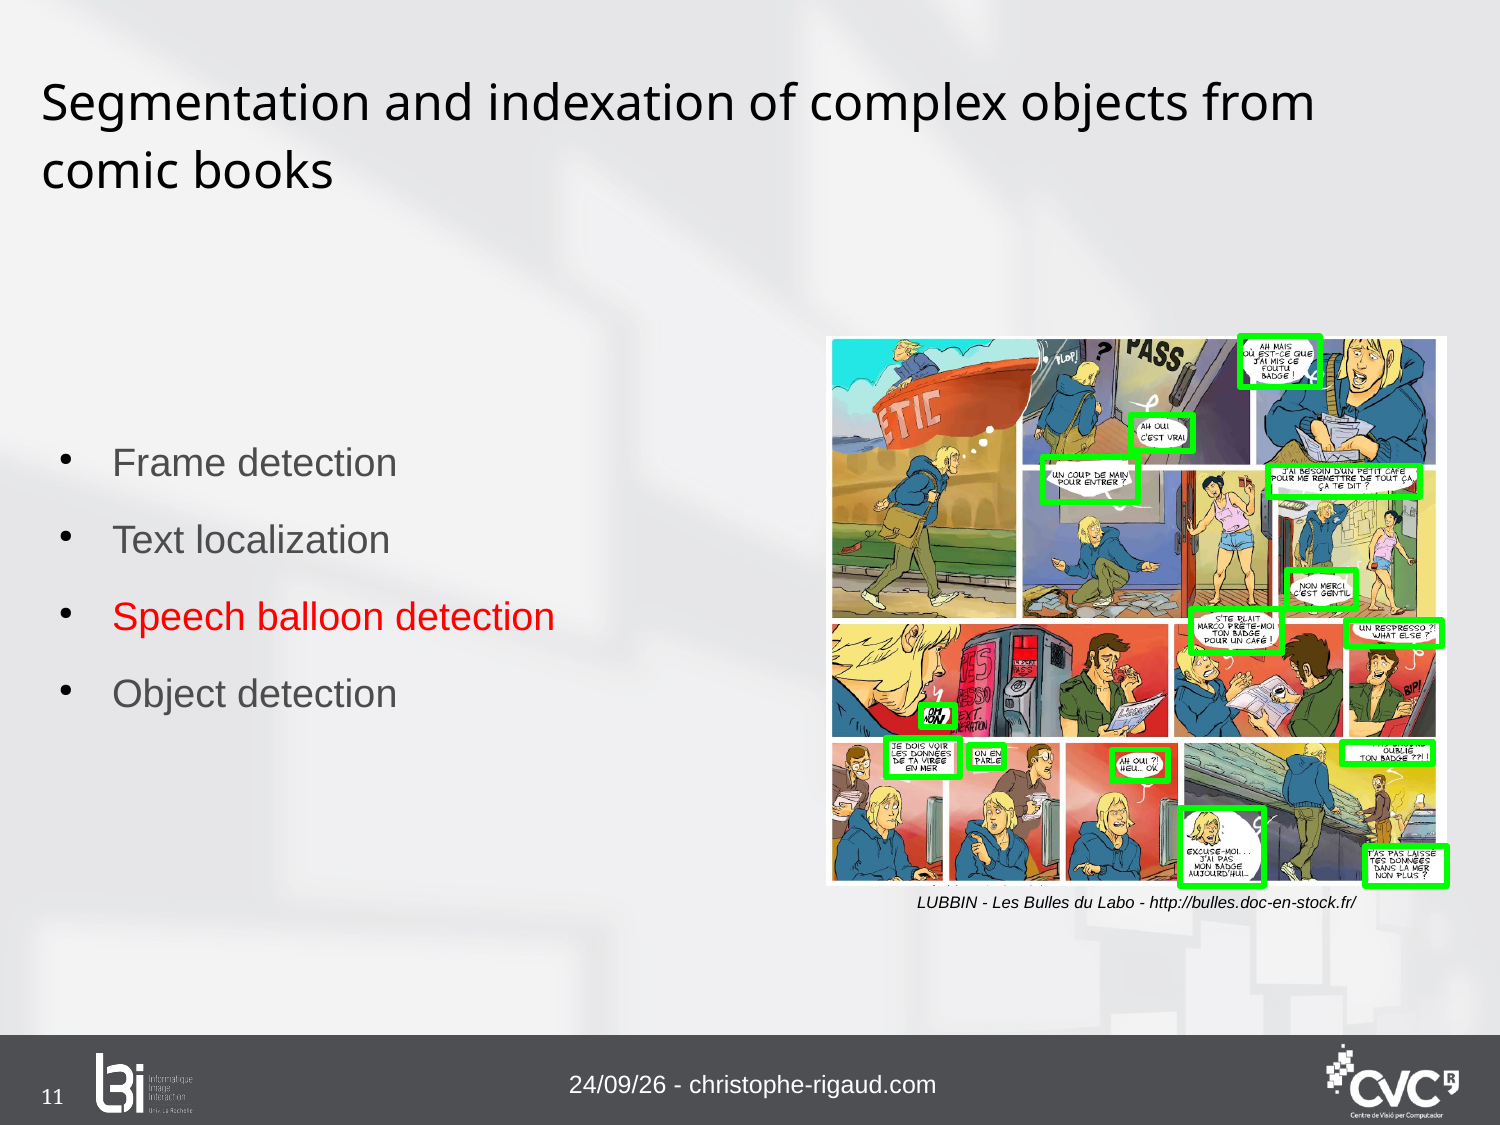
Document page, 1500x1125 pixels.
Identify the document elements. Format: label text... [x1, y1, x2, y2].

title Segmentation and indexation of complex objects from comic books [41, 41, 1459, 229]
text_box LUBBIN - Les Bulles du Labo - http://bulles.doc-en-stock.fr/ [885, 885, 1388, 920]
list Frame detection Text localization Speech balloon detection Object detection [41, 437, 768, 768]
picture [0, 0, 1500, 1125]
text_box 01/03/13 - christophe-rigaud.com [59, 1063, 1447, 1106]
